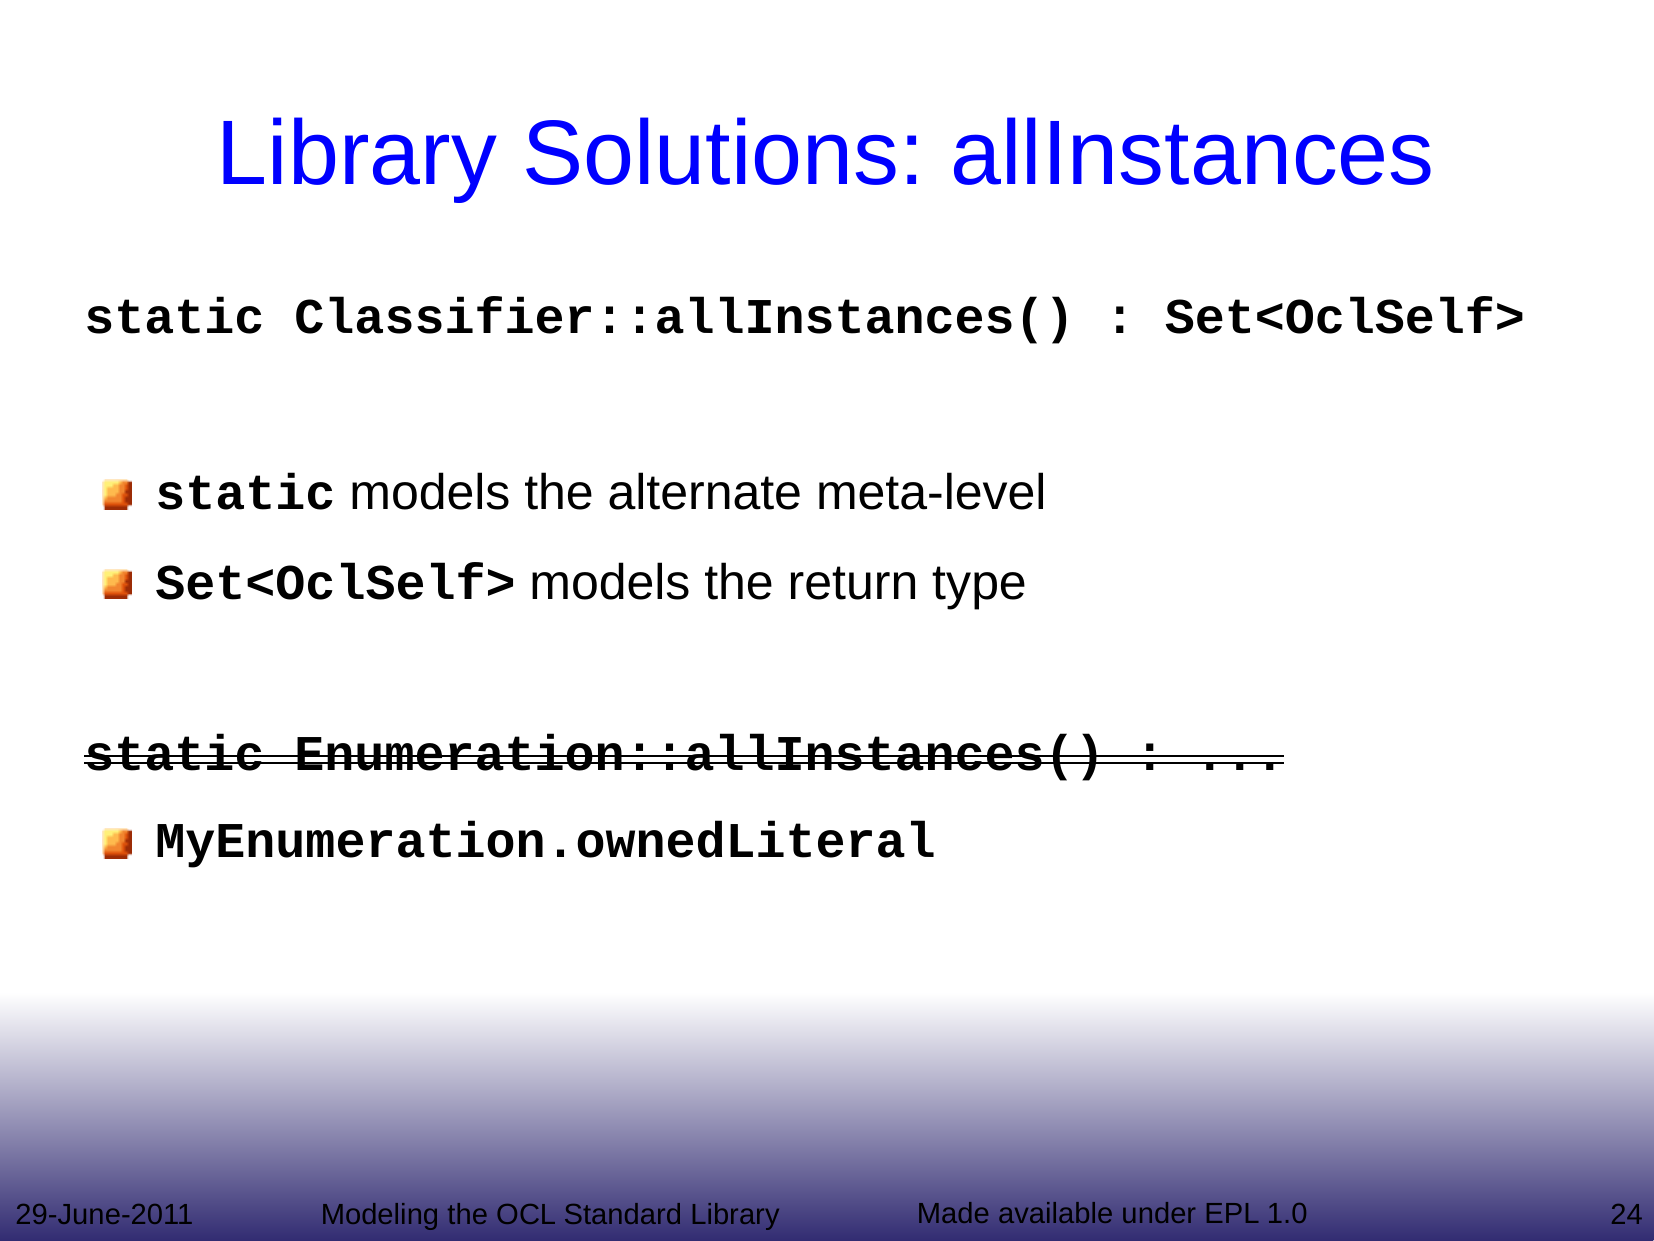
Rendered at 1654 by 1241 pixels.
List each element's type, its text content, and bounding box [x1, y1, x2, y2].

list static Classifier::allInstances() : Set<OclSelf> static models the alternate meta-level Set<OclSelf> models the return type static Enumeration::allInstances() : ... MyEnumeration.ownedLiteral [84, 291, 1573, 1111]
title Library Solutions: allInstances [82, 49, 1571, 257]
